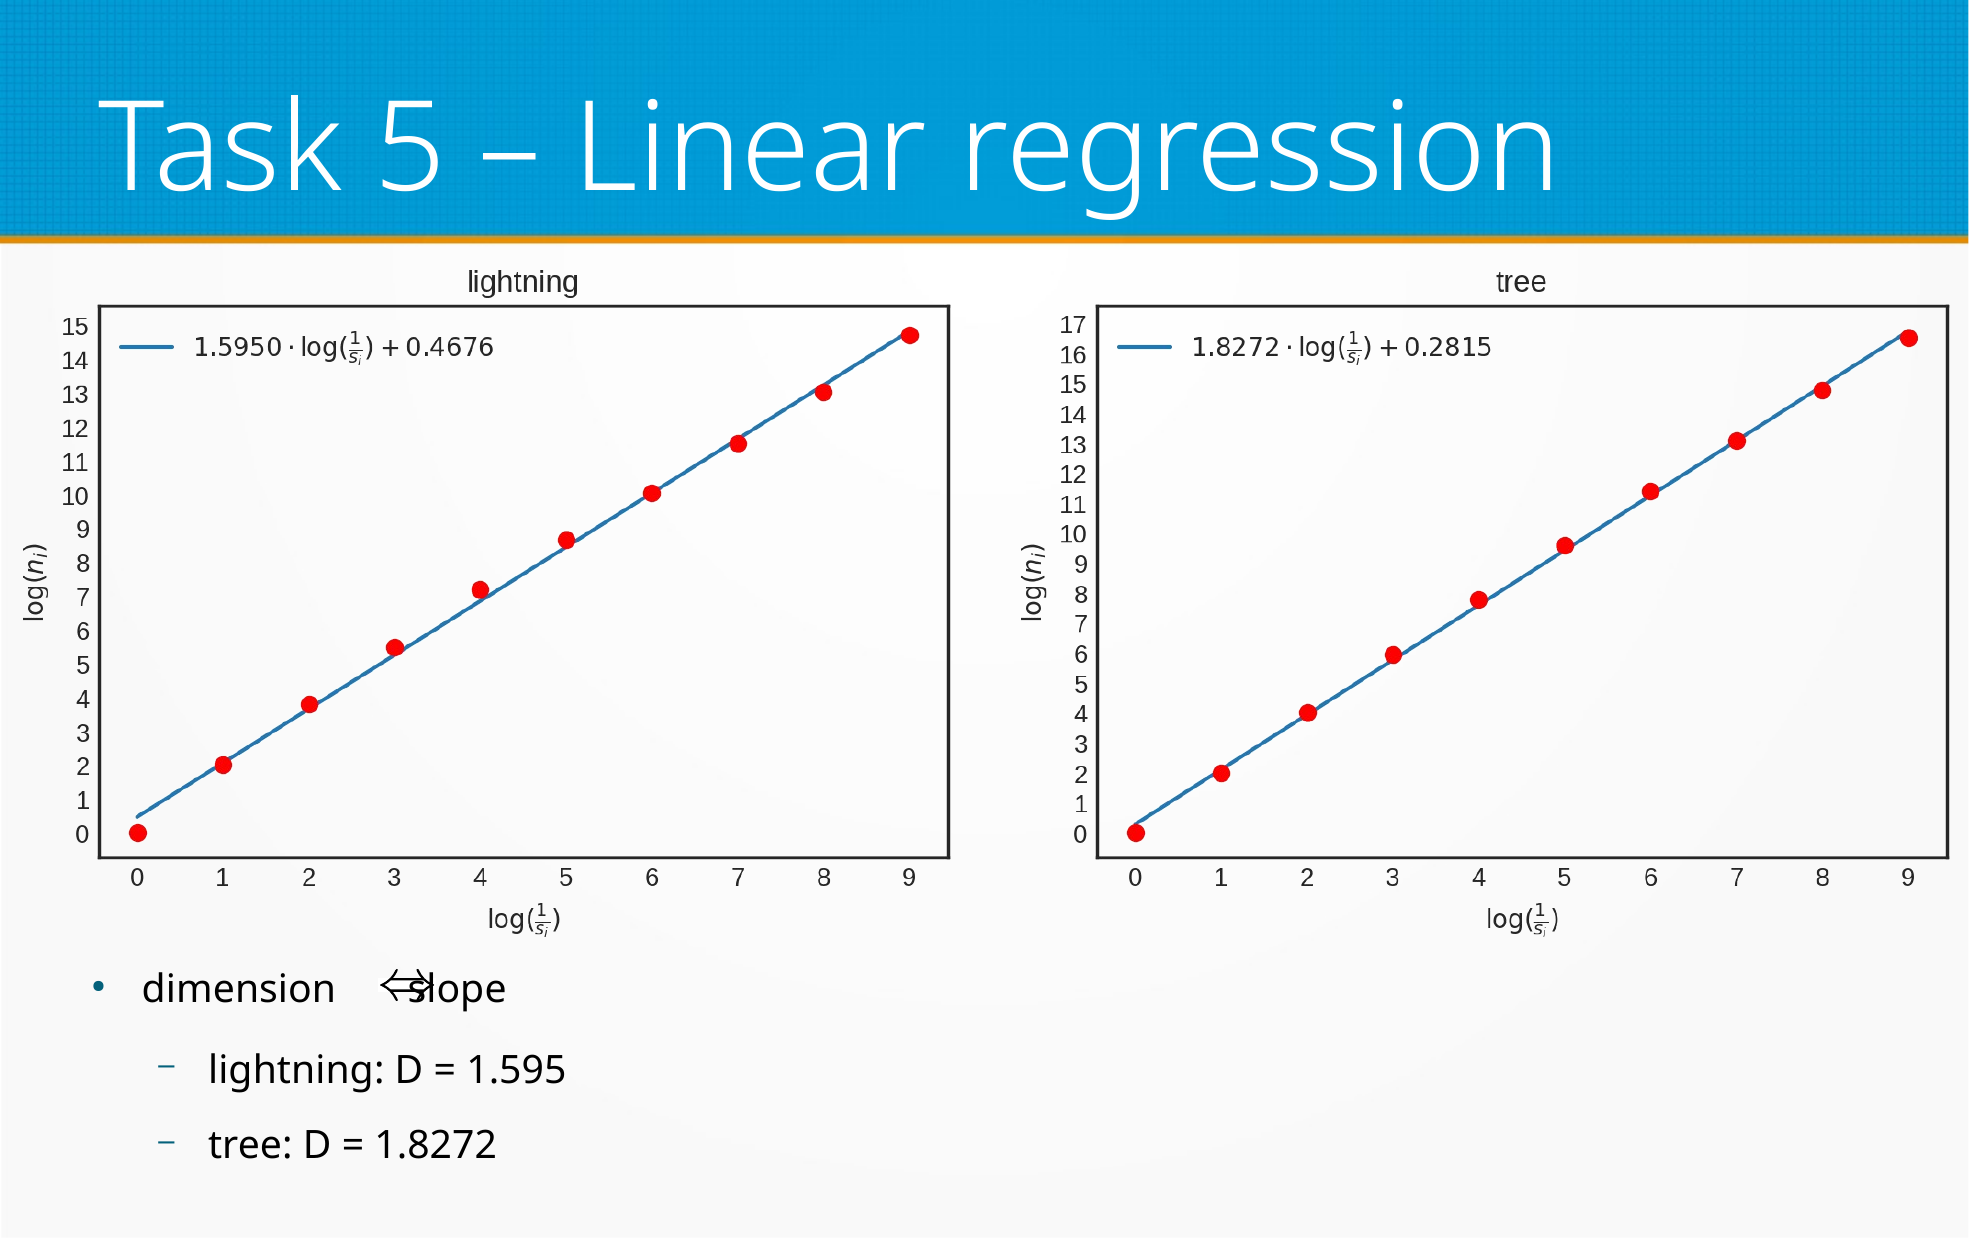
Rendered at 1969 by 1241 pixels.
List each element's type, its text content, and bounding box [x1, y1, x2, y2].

list dimension slope lightning: D = 1.595 tree: D = 1.8272 [75, 960, 1837, 1171]
title Task 5 – Linear regression [98, 19, 1870, 227]
picture [0, 233, 1969, 1241]
